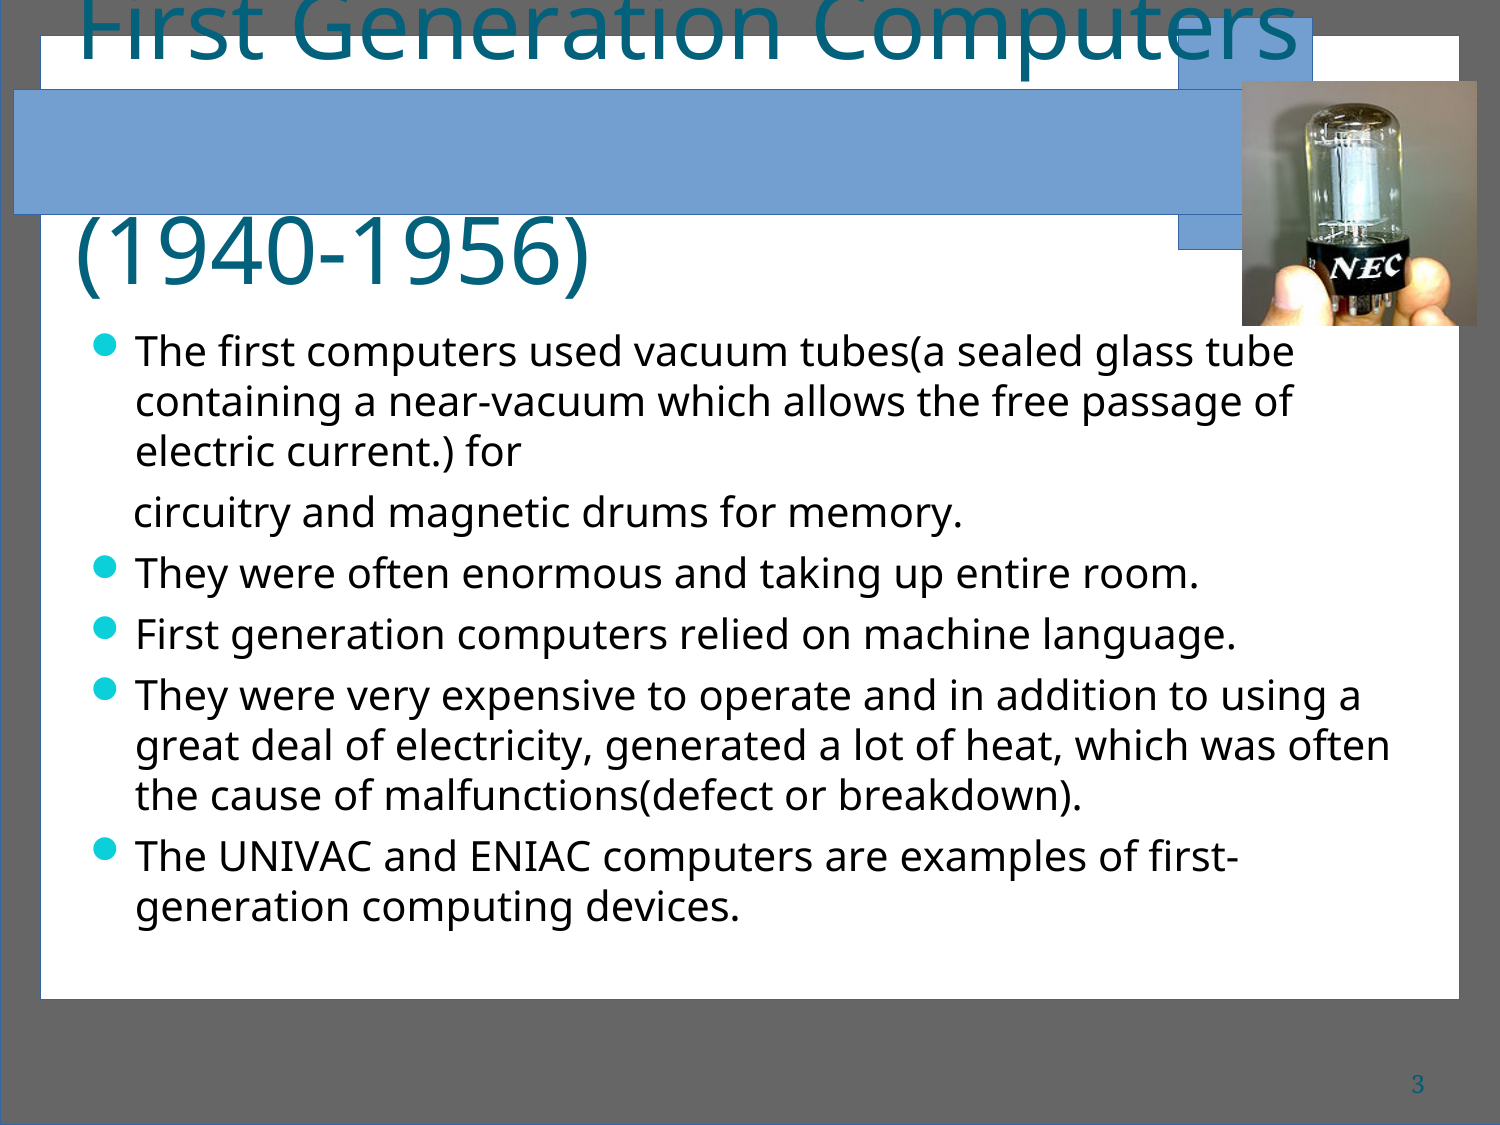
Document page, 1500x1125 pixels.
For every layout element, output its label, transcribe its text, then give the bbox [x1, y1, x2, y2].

text_box First Generation Computers (1940-1956) [75, 115, 1242, 304]
text_box The first computers used vacuum tubes(a sealed glass tube containing a near-vacuum which allows the free passage of electric current.) for circuitry and magnetic drums for memory. They were often enormous and taking up entire room. First generation computers relied on machine language. They were very expensive to operate and in addition to using a great deal of electricity, generated a lot of heat, which was often the cause of malfunctions(defect or breakdown). The UNIVAC and ENIAC computers are examples of first-generation computing devices. [75, 317, 1426, 1038]
text_box <number> [1299, 1042, 1426, 1103]
picture [1242, 81, 1477, 326]
